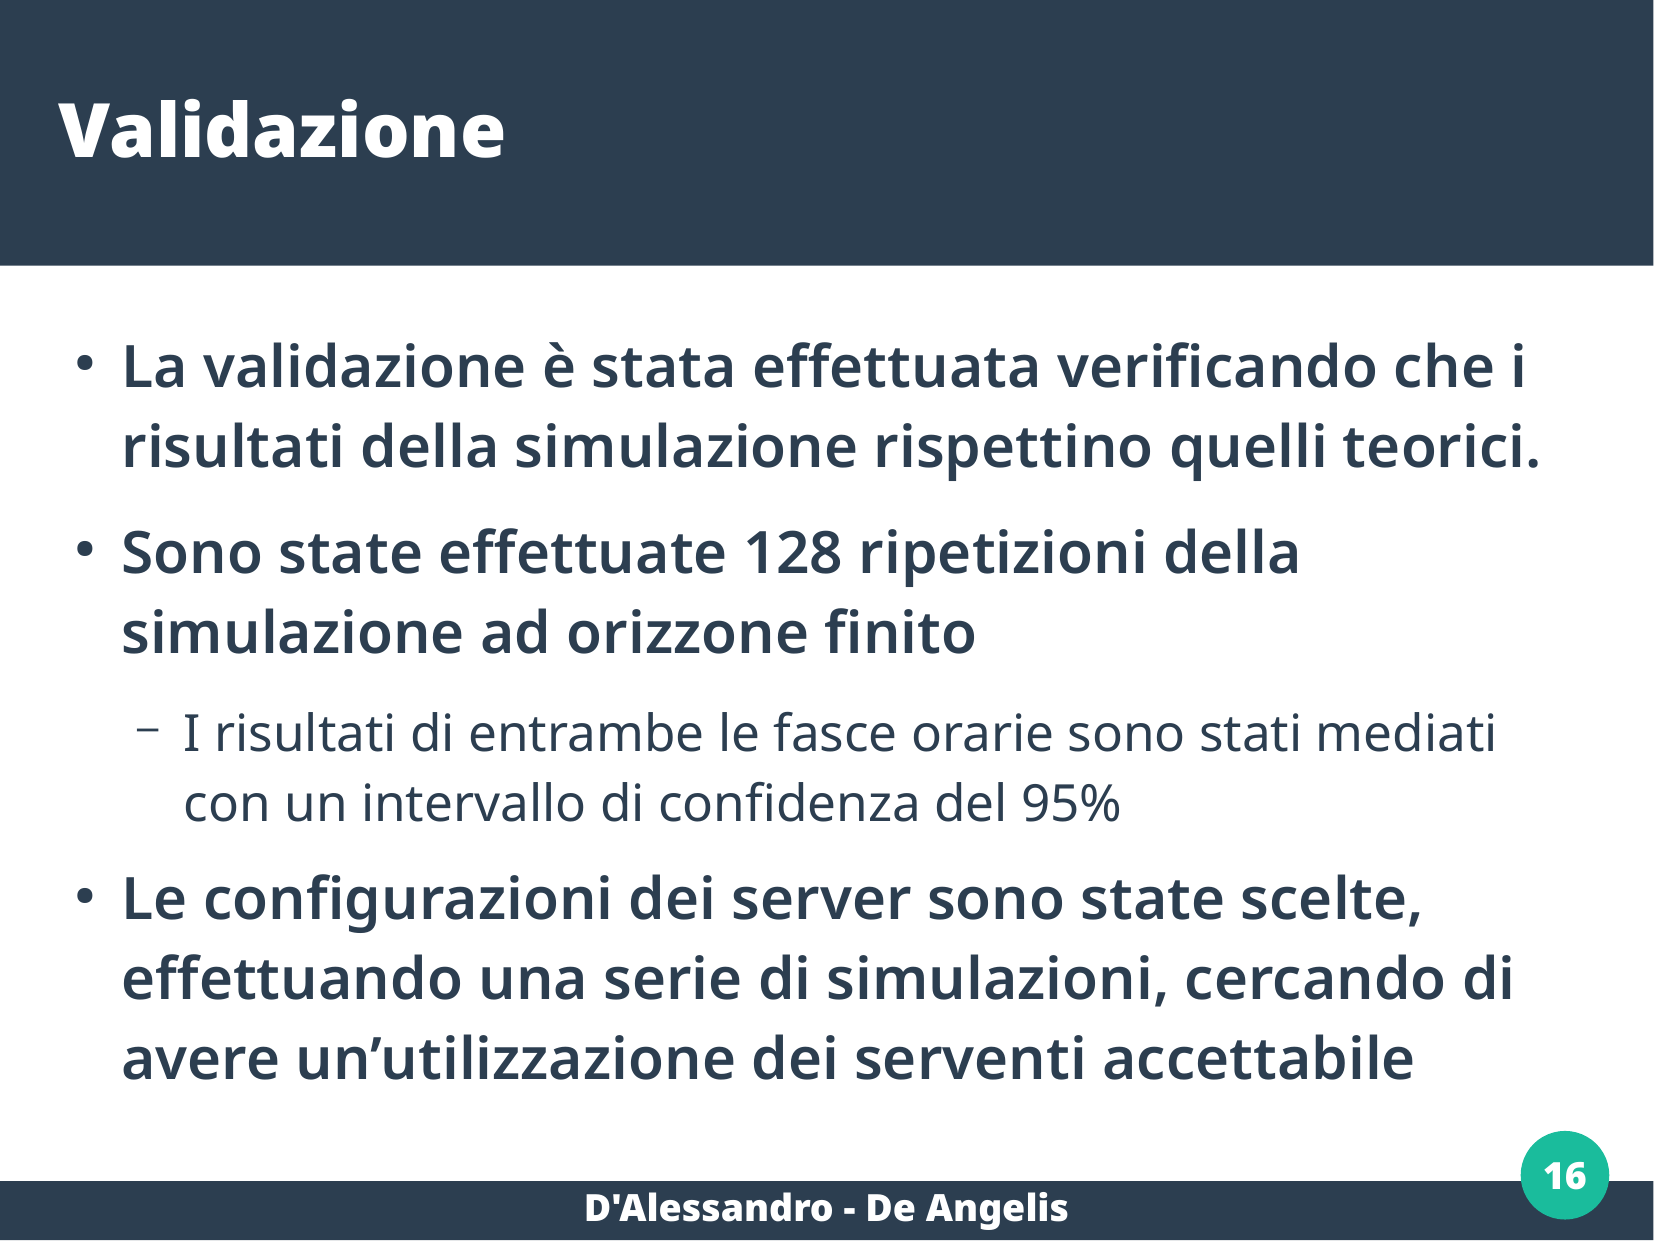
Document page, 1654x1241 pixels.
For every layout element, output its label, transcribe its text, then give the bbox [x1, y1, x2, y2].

title Validazione [59, 49, 1595, 207]
list La validazione è stata effettuata verificando che i risultati della simulazione rispettino quelli teorici. Sono state effettuate 128 ripetizioni della simulazione ad orizzone finito I risultati di entrambe le fasce orarie sono stati mediati con un intervallo di confidenza del 95% Le configurazioni dei server sono state scelte, effettuando una serie di simulazioni, cercando di avere un’utilizzazione dei serventi accettabile [59, 324, 1595, 1152]
